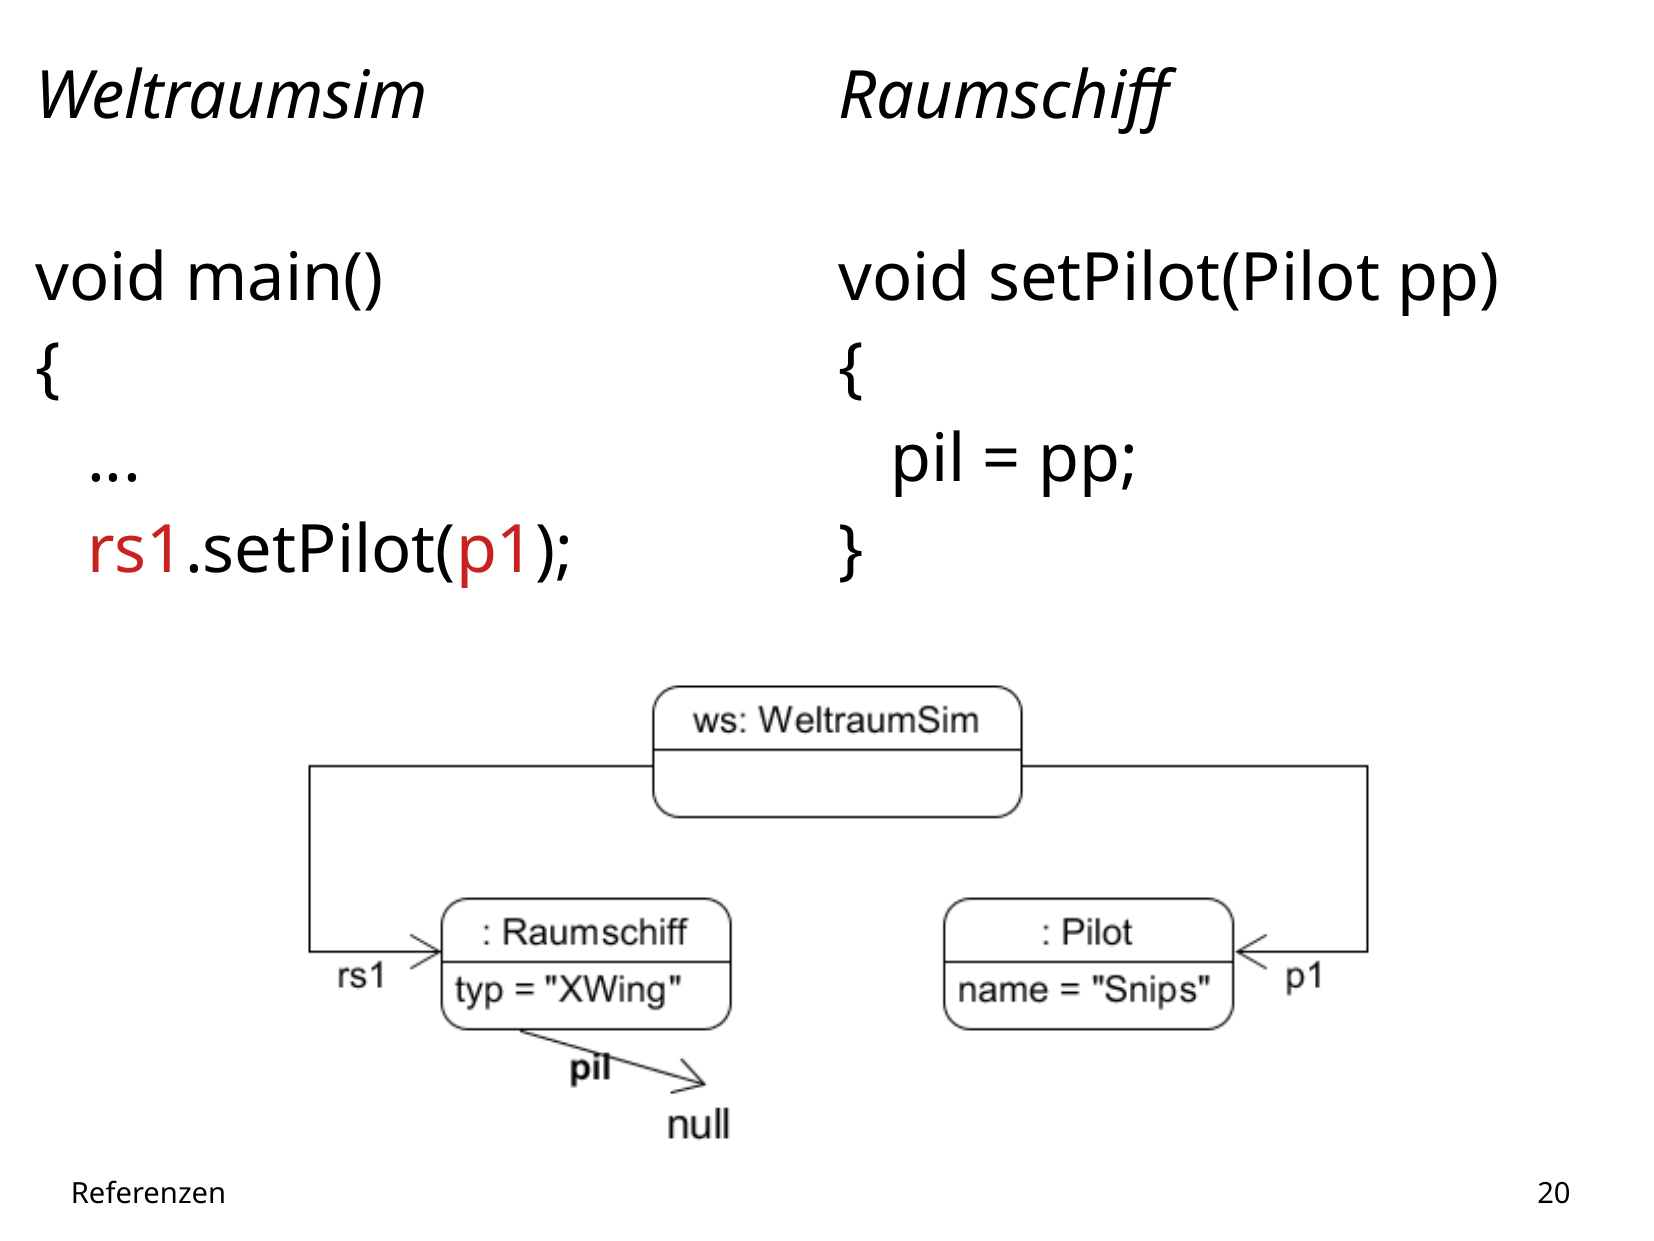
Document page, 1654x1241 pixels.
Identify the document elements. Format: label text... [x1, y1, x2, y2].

list Raumschiff void setPilot(Pilot pp) { pil = pp; } [838, 47, 1630, 615]
picture [307, 684, 1371, 1143]
list Weltraumsim void main() { ... rs1.setPilot(p1); [35, 47, 745, 615]
